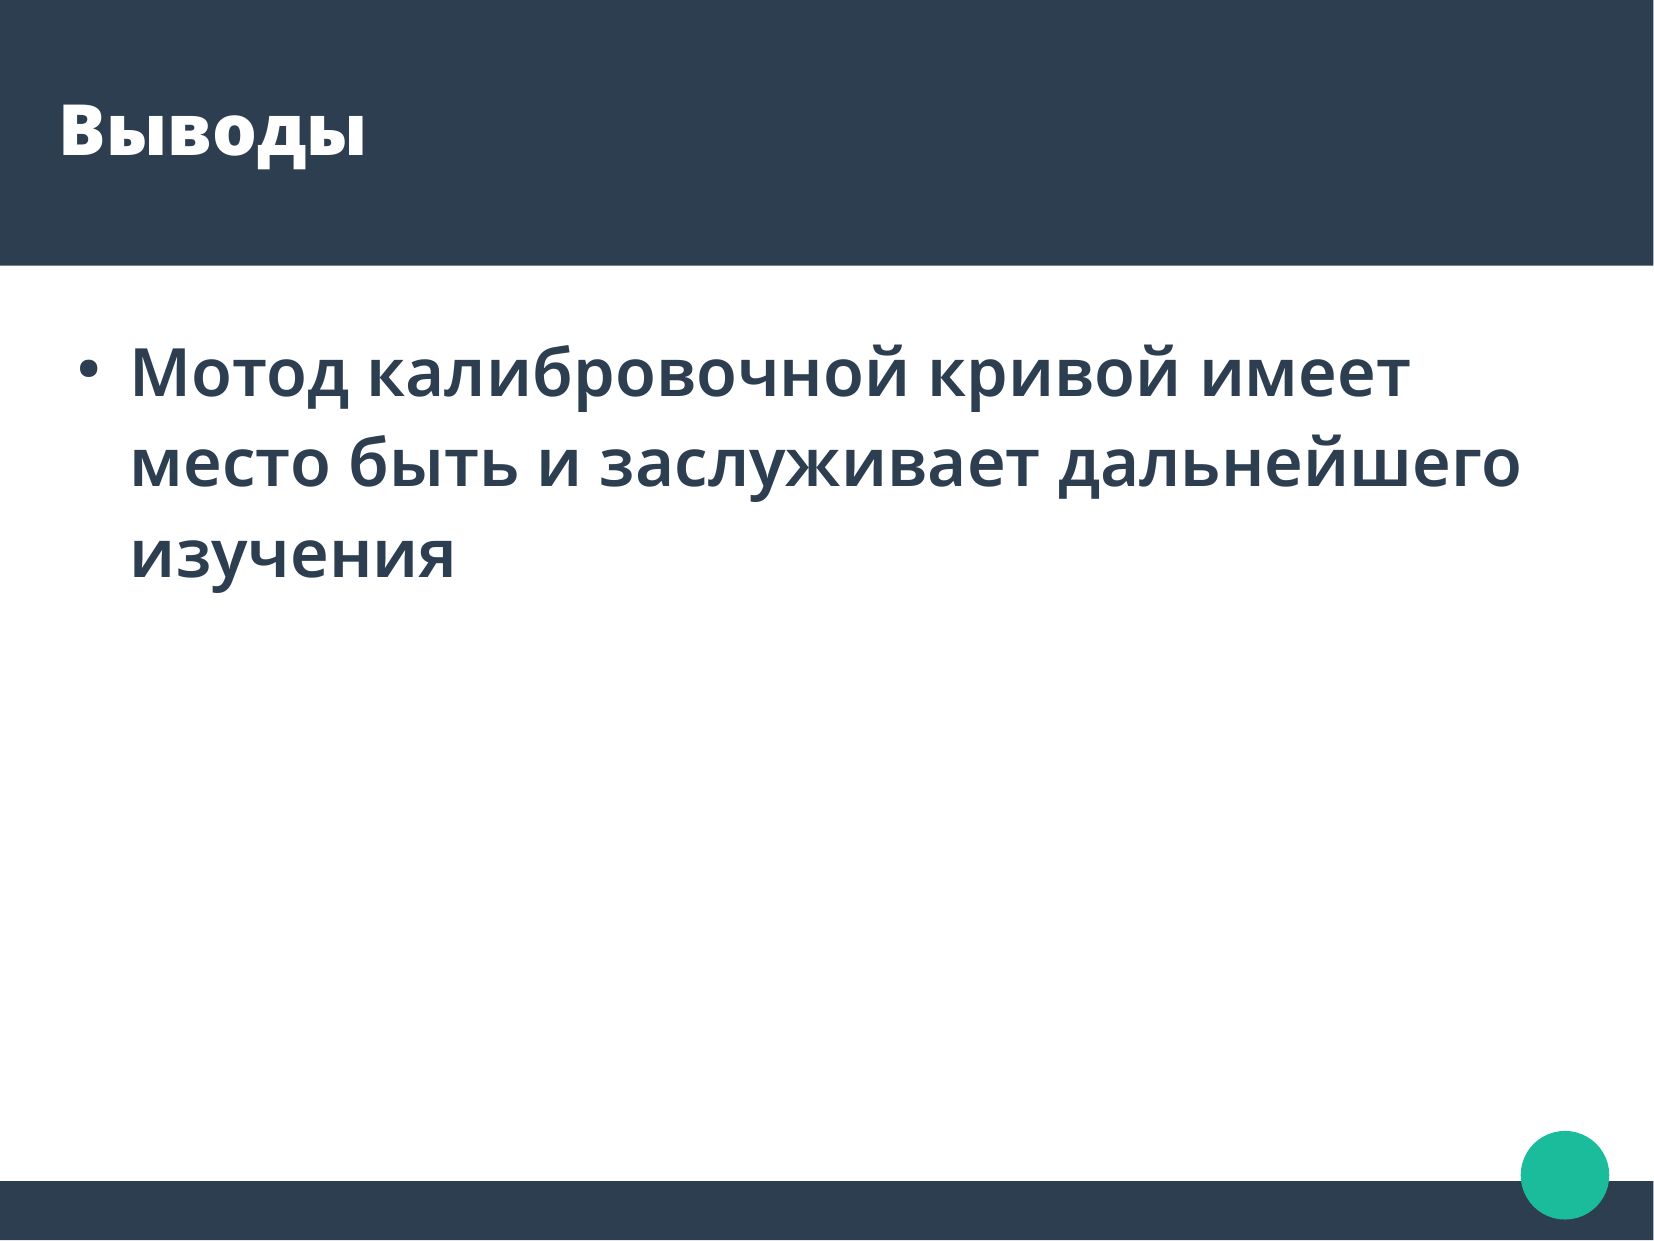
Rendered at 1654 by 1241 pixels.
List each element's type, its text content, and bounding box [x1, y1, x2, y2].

list Мотод калибровочной кривой имеет место быть и заслуживает дальнейшего изучения [59, 324, 1595, 1152]
title Выводы [59, 49, 1595, 207]
